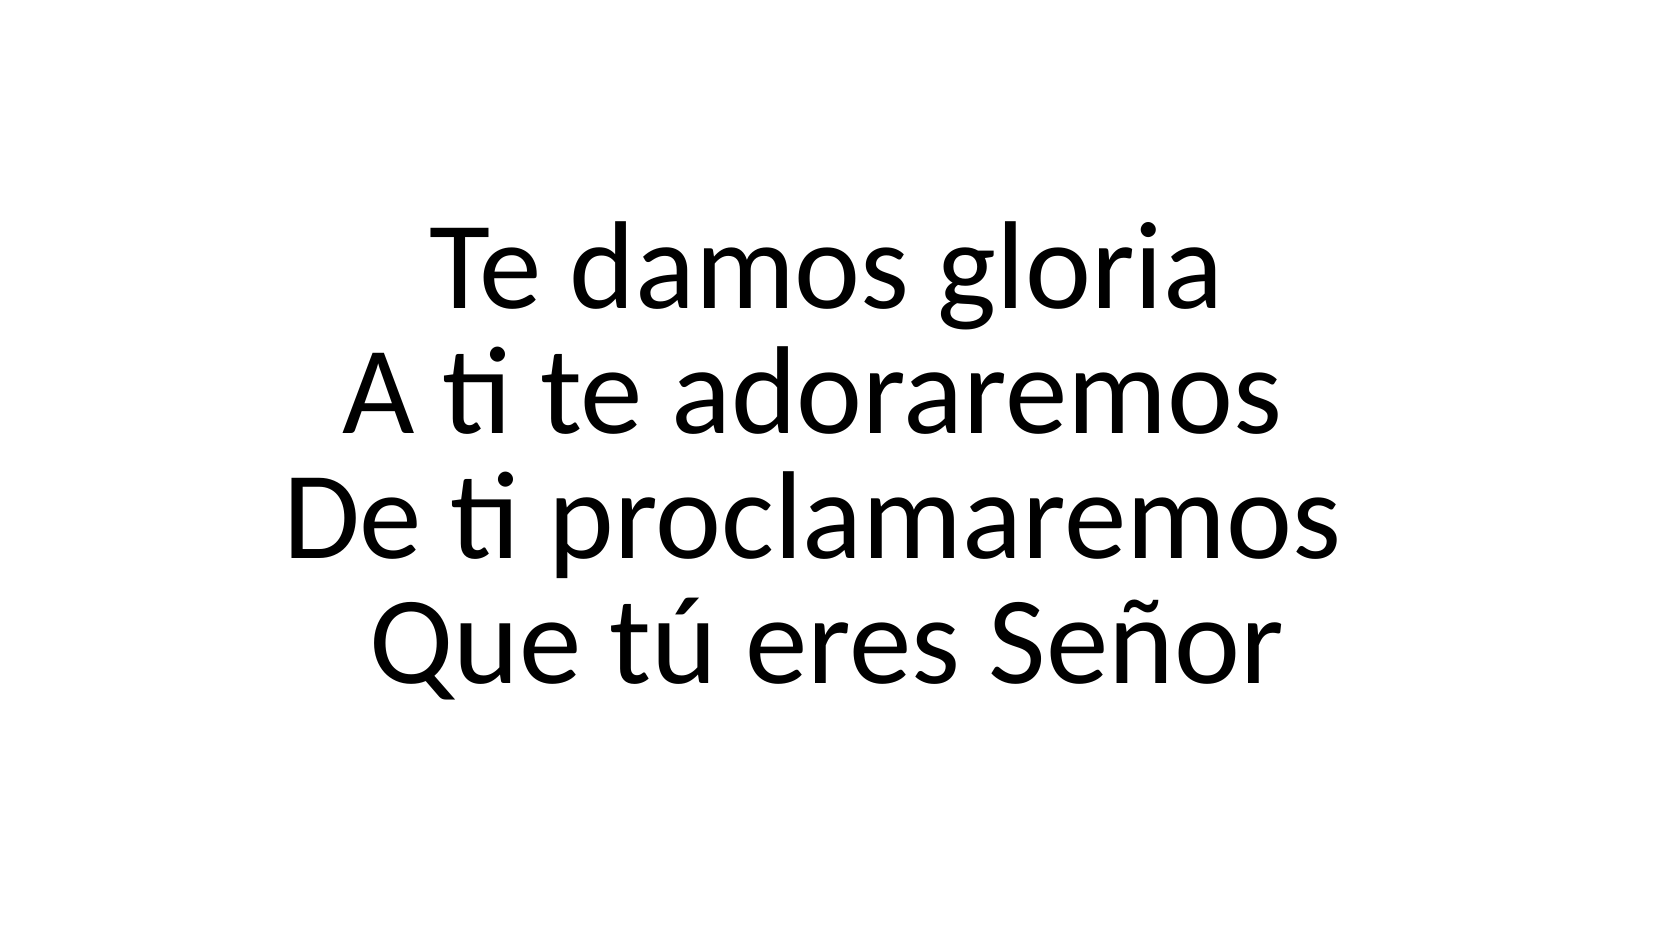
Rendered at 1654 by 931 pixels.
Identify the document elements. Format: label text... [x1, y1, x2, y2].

title Te damos gloria A ti te adoraremos De ti proclamaremos Que tú eres Señor [0, 0, 1654, 931]
